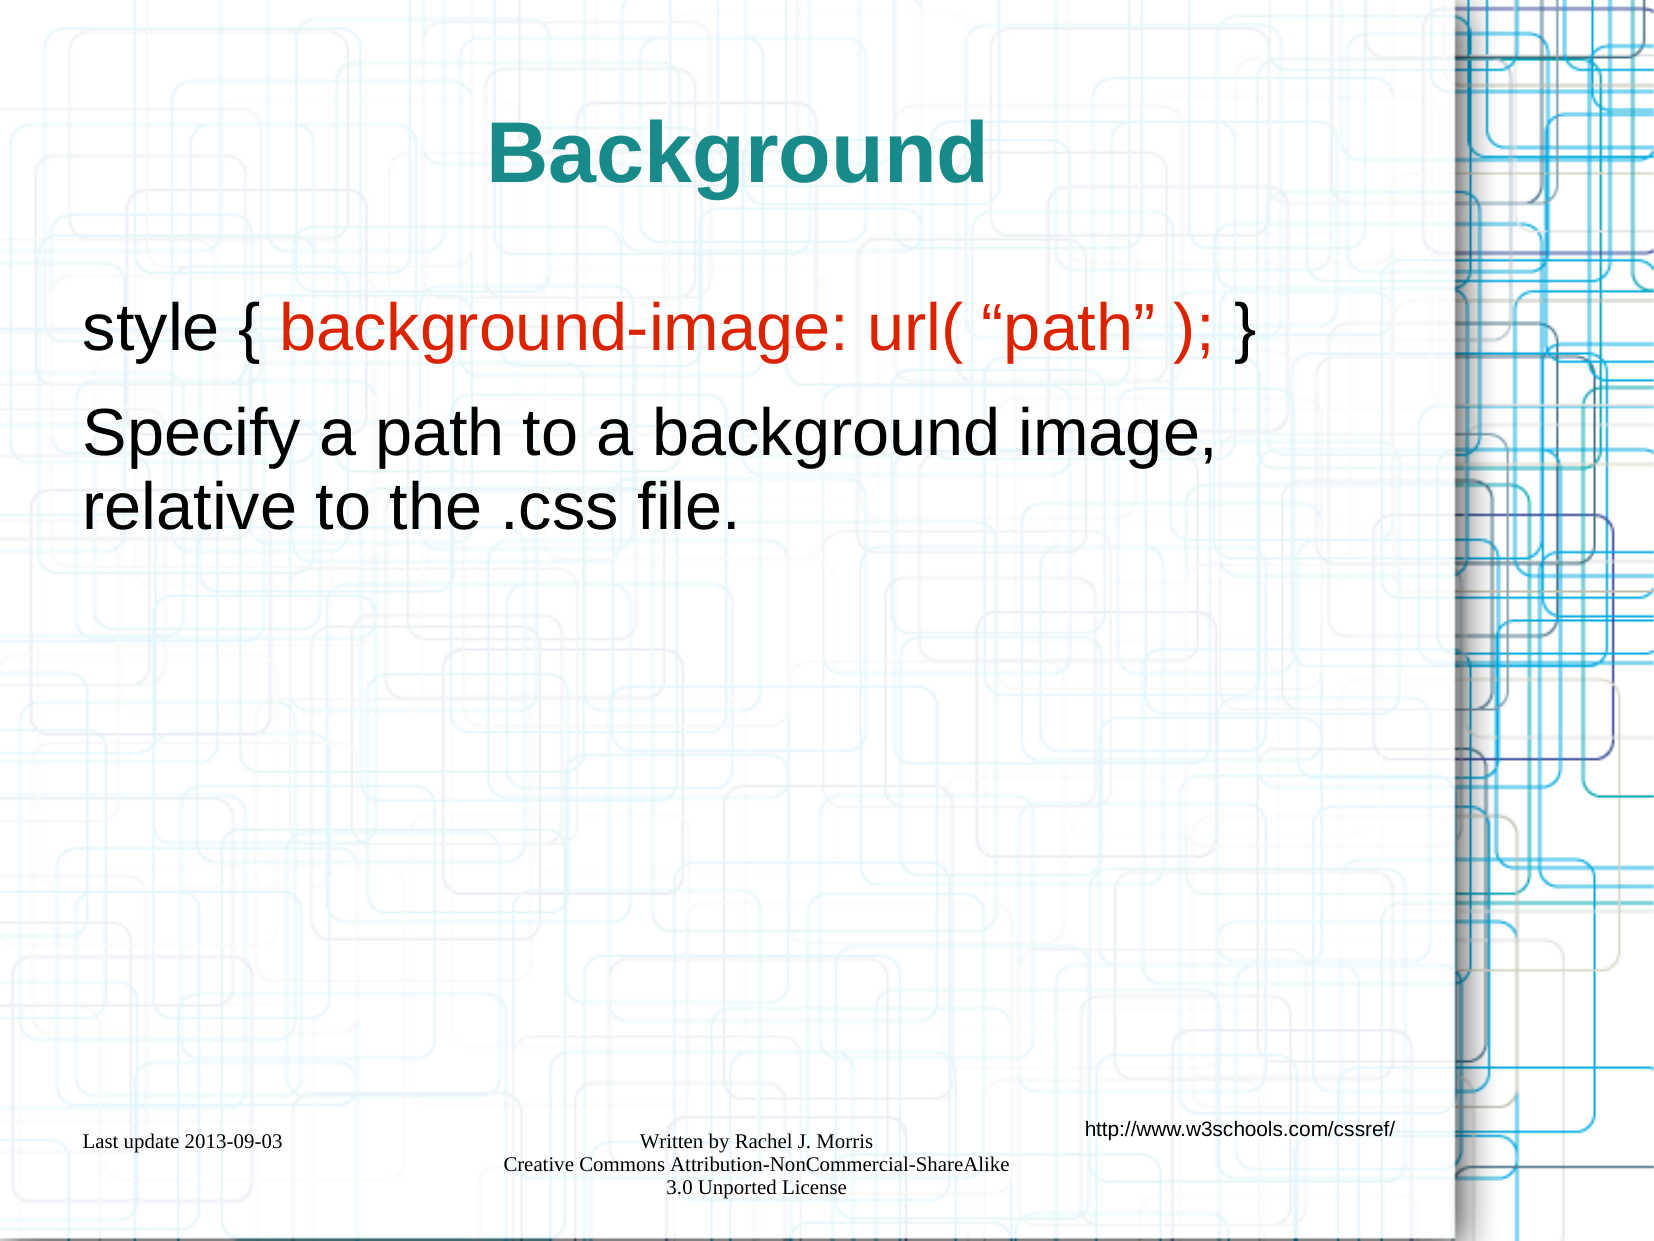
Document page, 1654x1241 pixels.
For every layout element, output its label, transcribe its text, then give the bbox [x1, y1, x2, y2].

picture [0, 0, 1654, 1241]
list style { background-image: url( “path” ); } Specify a path to a background image, relative to the .css file. [82, 290, 1418, 1010]
text_box http://www.w3schools.com/cssref/ [1050, 1110, 1411, 1149]
title Background [59, 49, 1418, 257]
